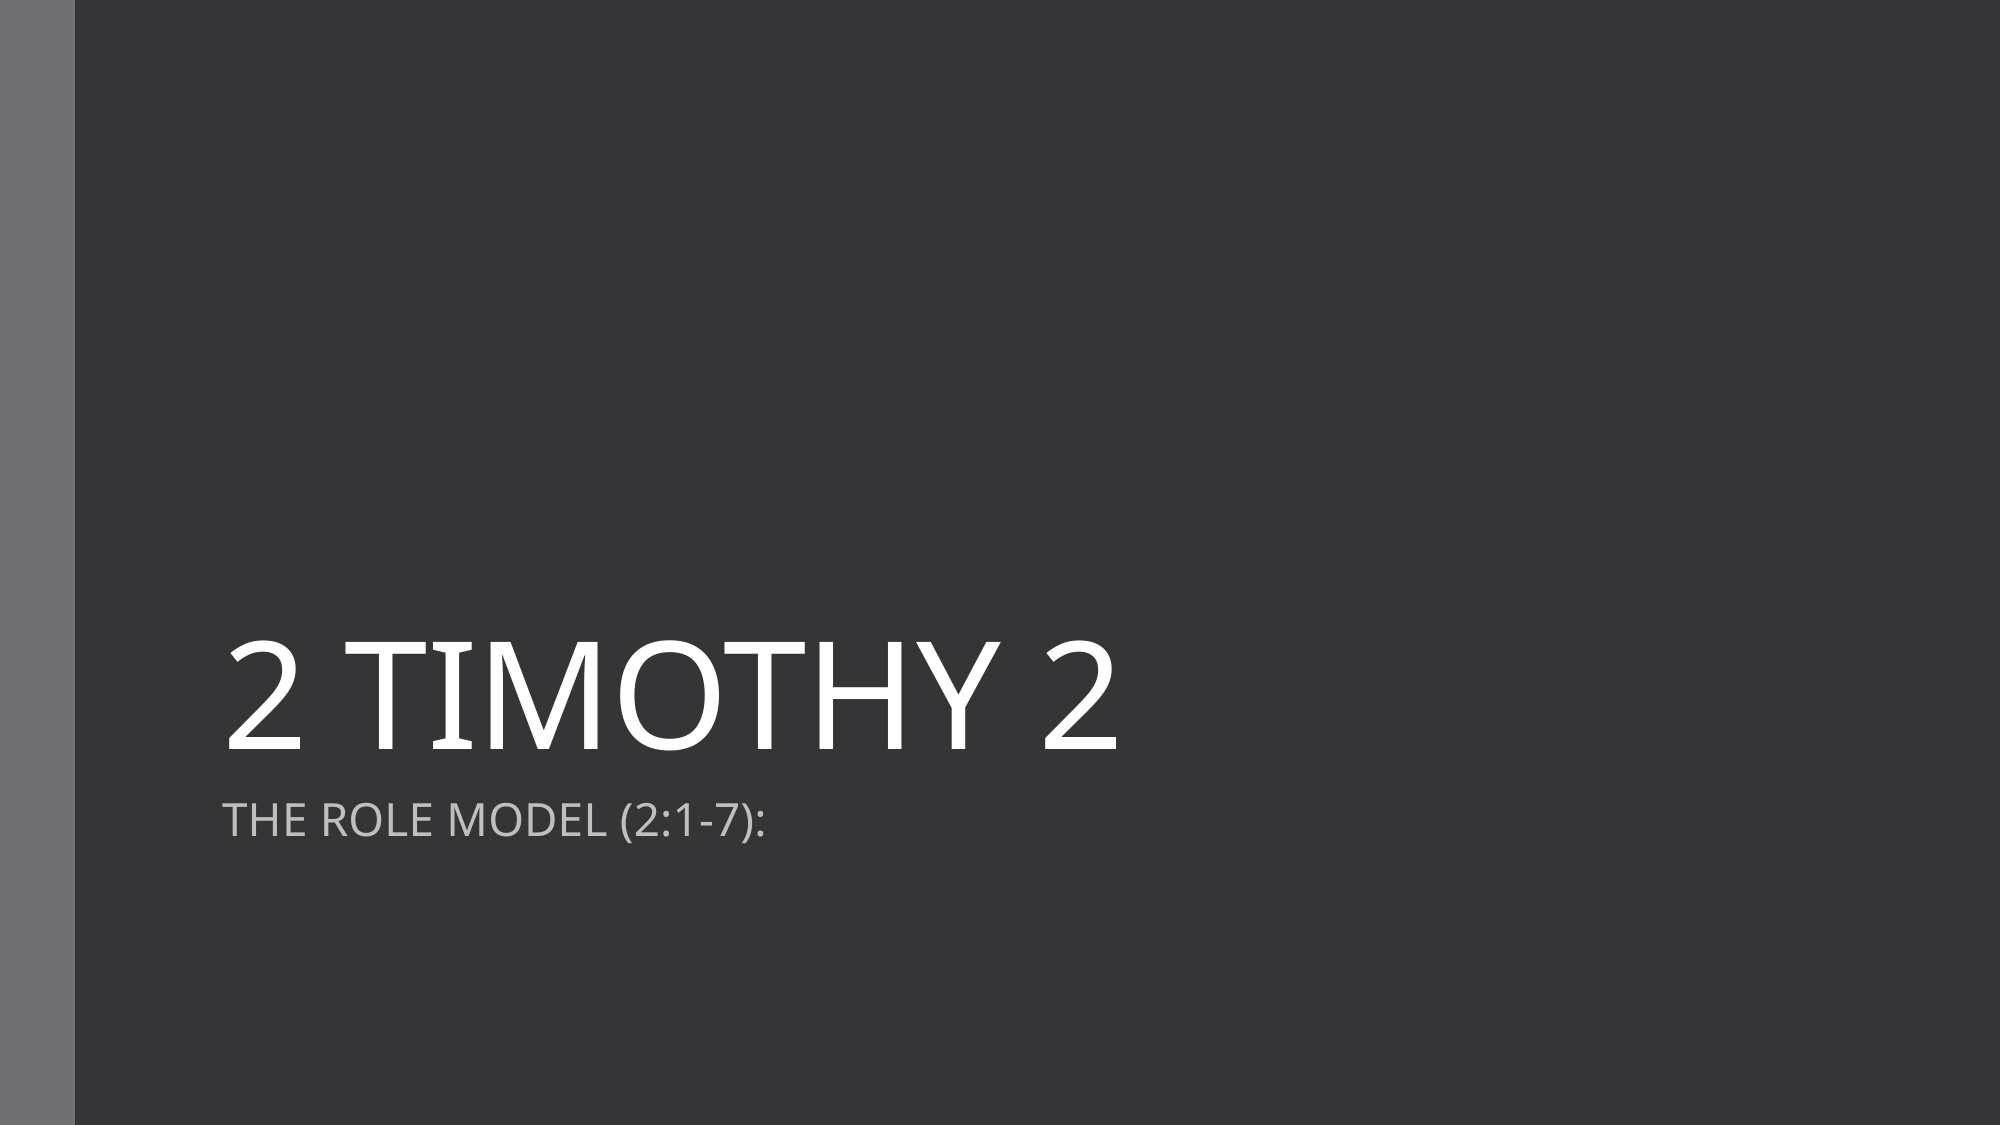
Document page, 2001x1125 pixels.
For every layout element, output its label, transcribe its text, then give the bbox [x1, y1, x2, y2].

subtitle THE ROLE MODEL (2:1-7): [206, 787, 1752, 1066]
title 2 TIMOTHY 2 [206, 124, 1752, 787]
